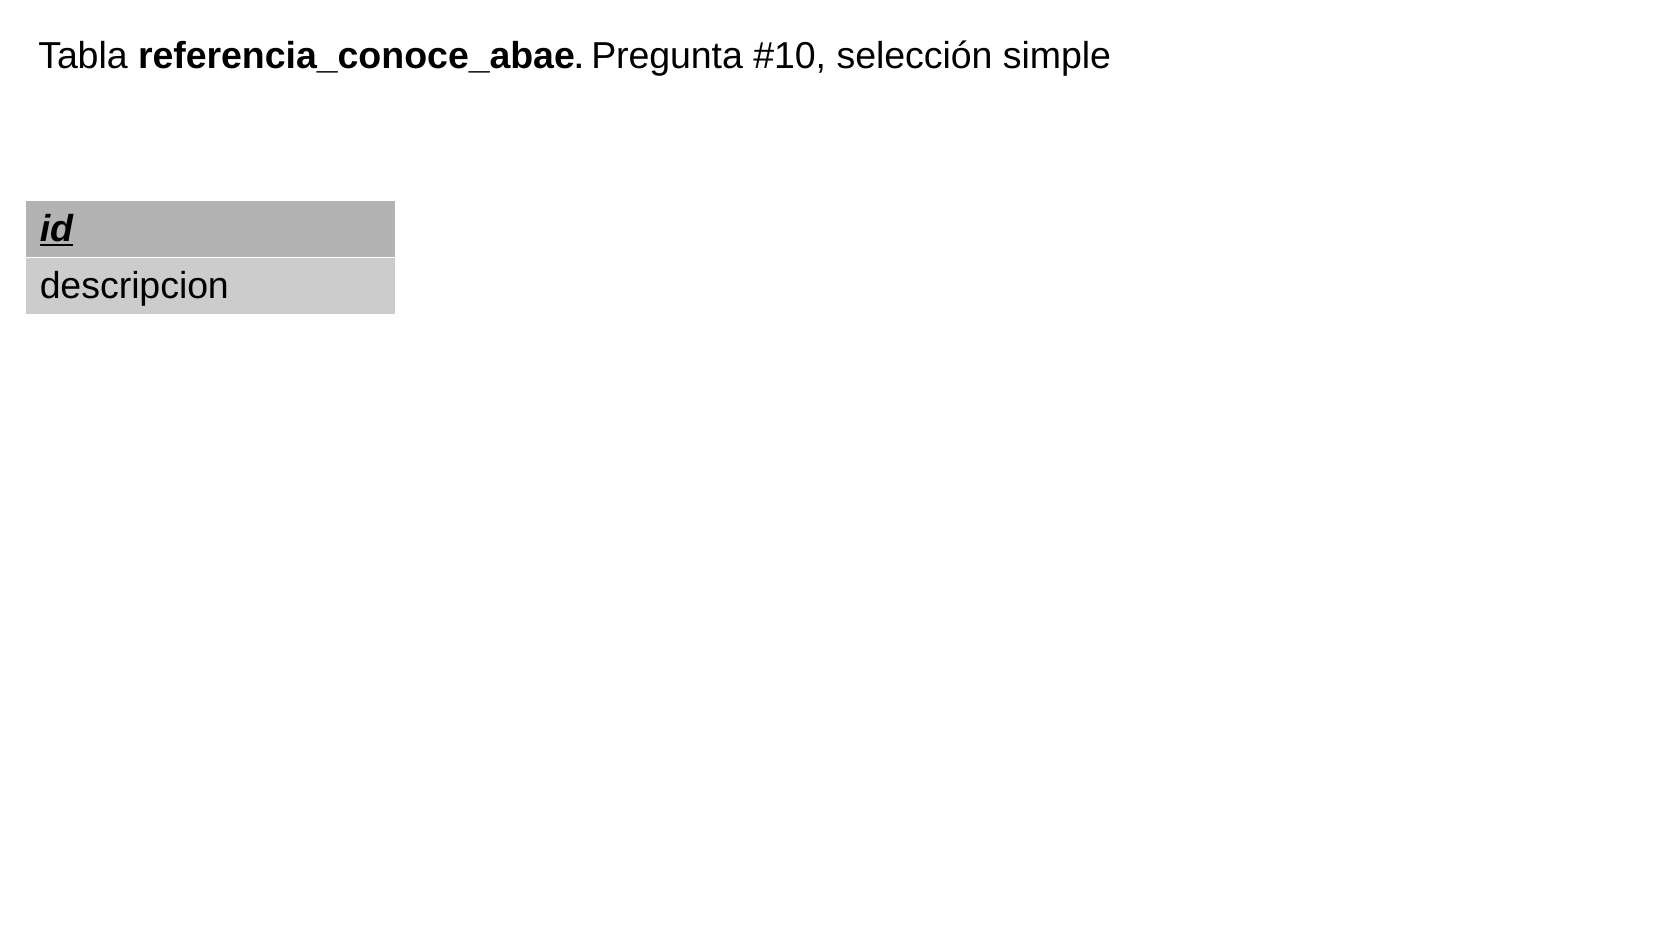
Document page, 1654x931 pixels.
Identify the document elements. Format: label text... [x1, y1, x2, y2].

text_box Tabla referencia_conoce_abae. Pregunta #10, selección simple [23, 23, 1618, 165]
table_header id [26, 201, 395, 257]
table_cell descripcion [26, 258, 395, 314]
